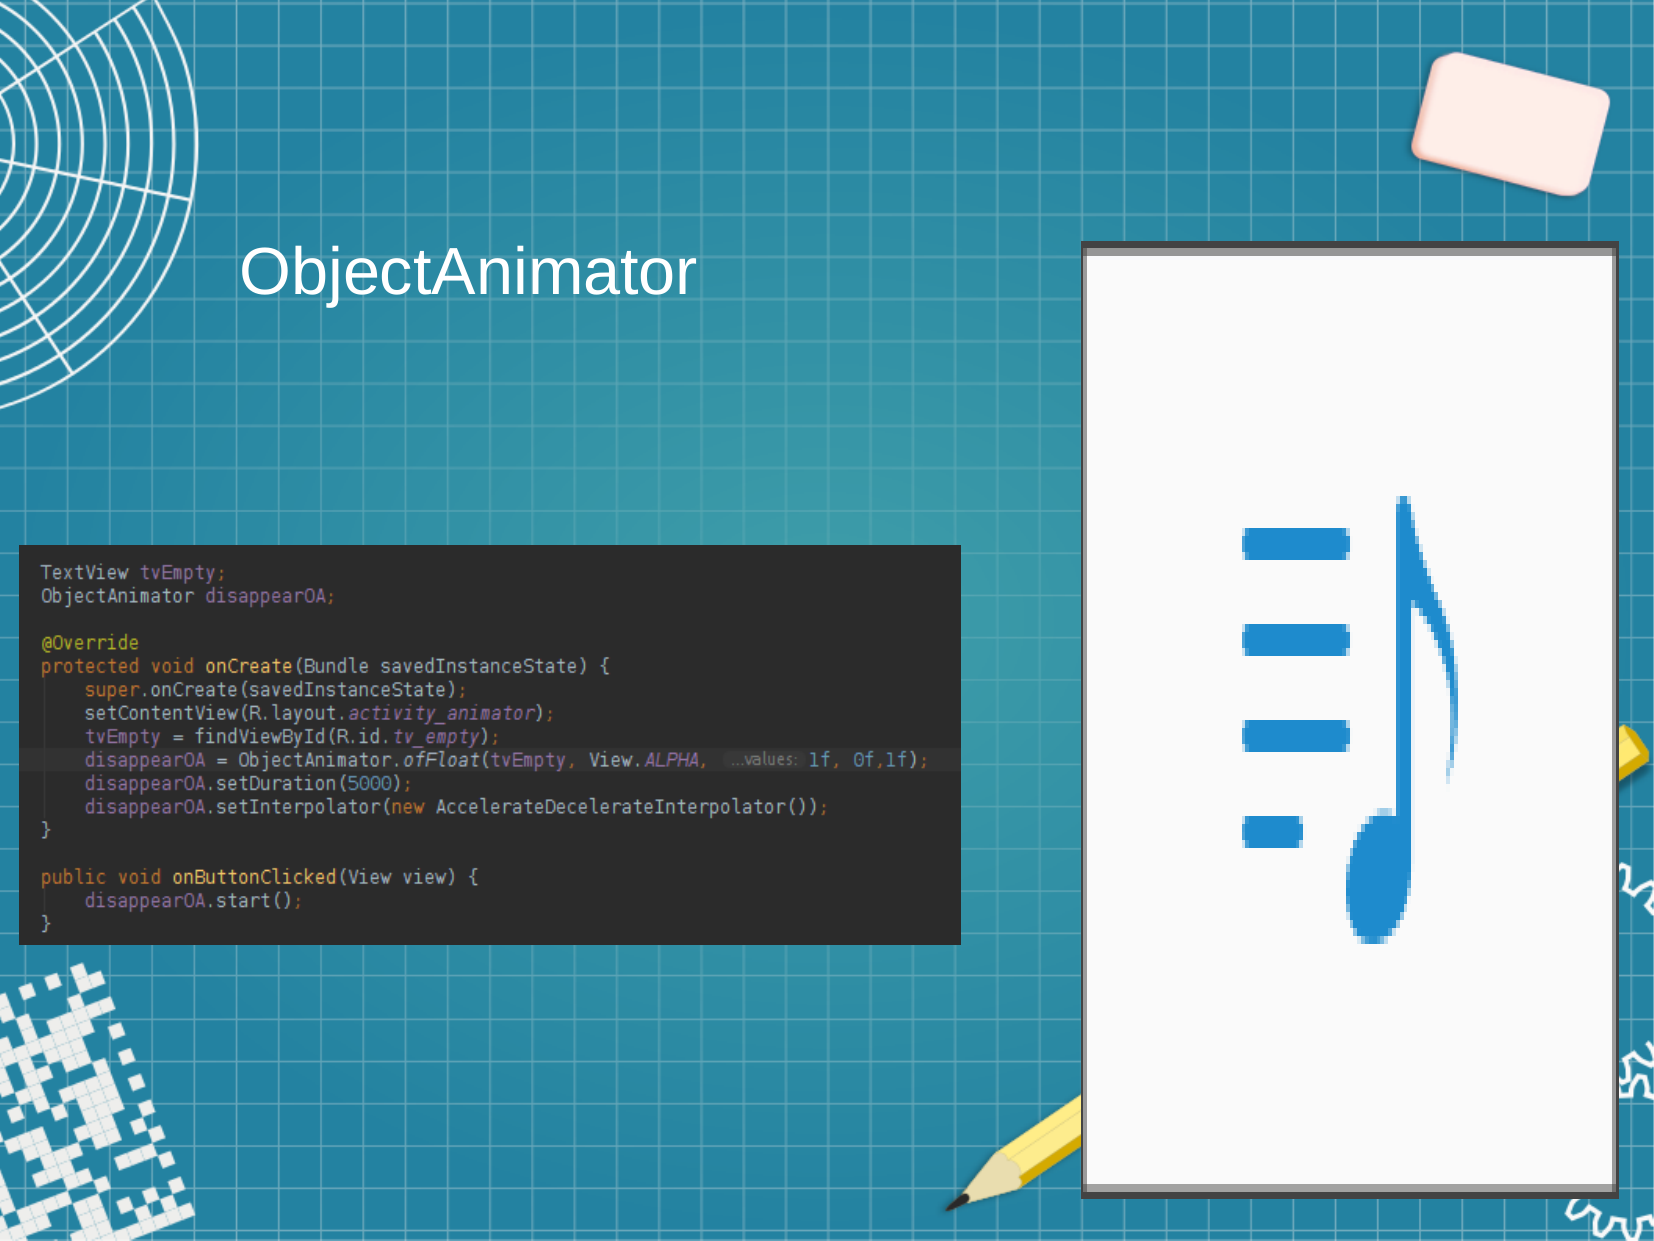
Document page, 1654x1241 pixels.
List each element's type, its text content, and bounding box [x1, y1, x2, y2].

text_box ObjectAnimator [224, 226, 795, 391]
picture [0, 0, 1654, 1241]
text_box [1080, 240, 1621, 1201]
